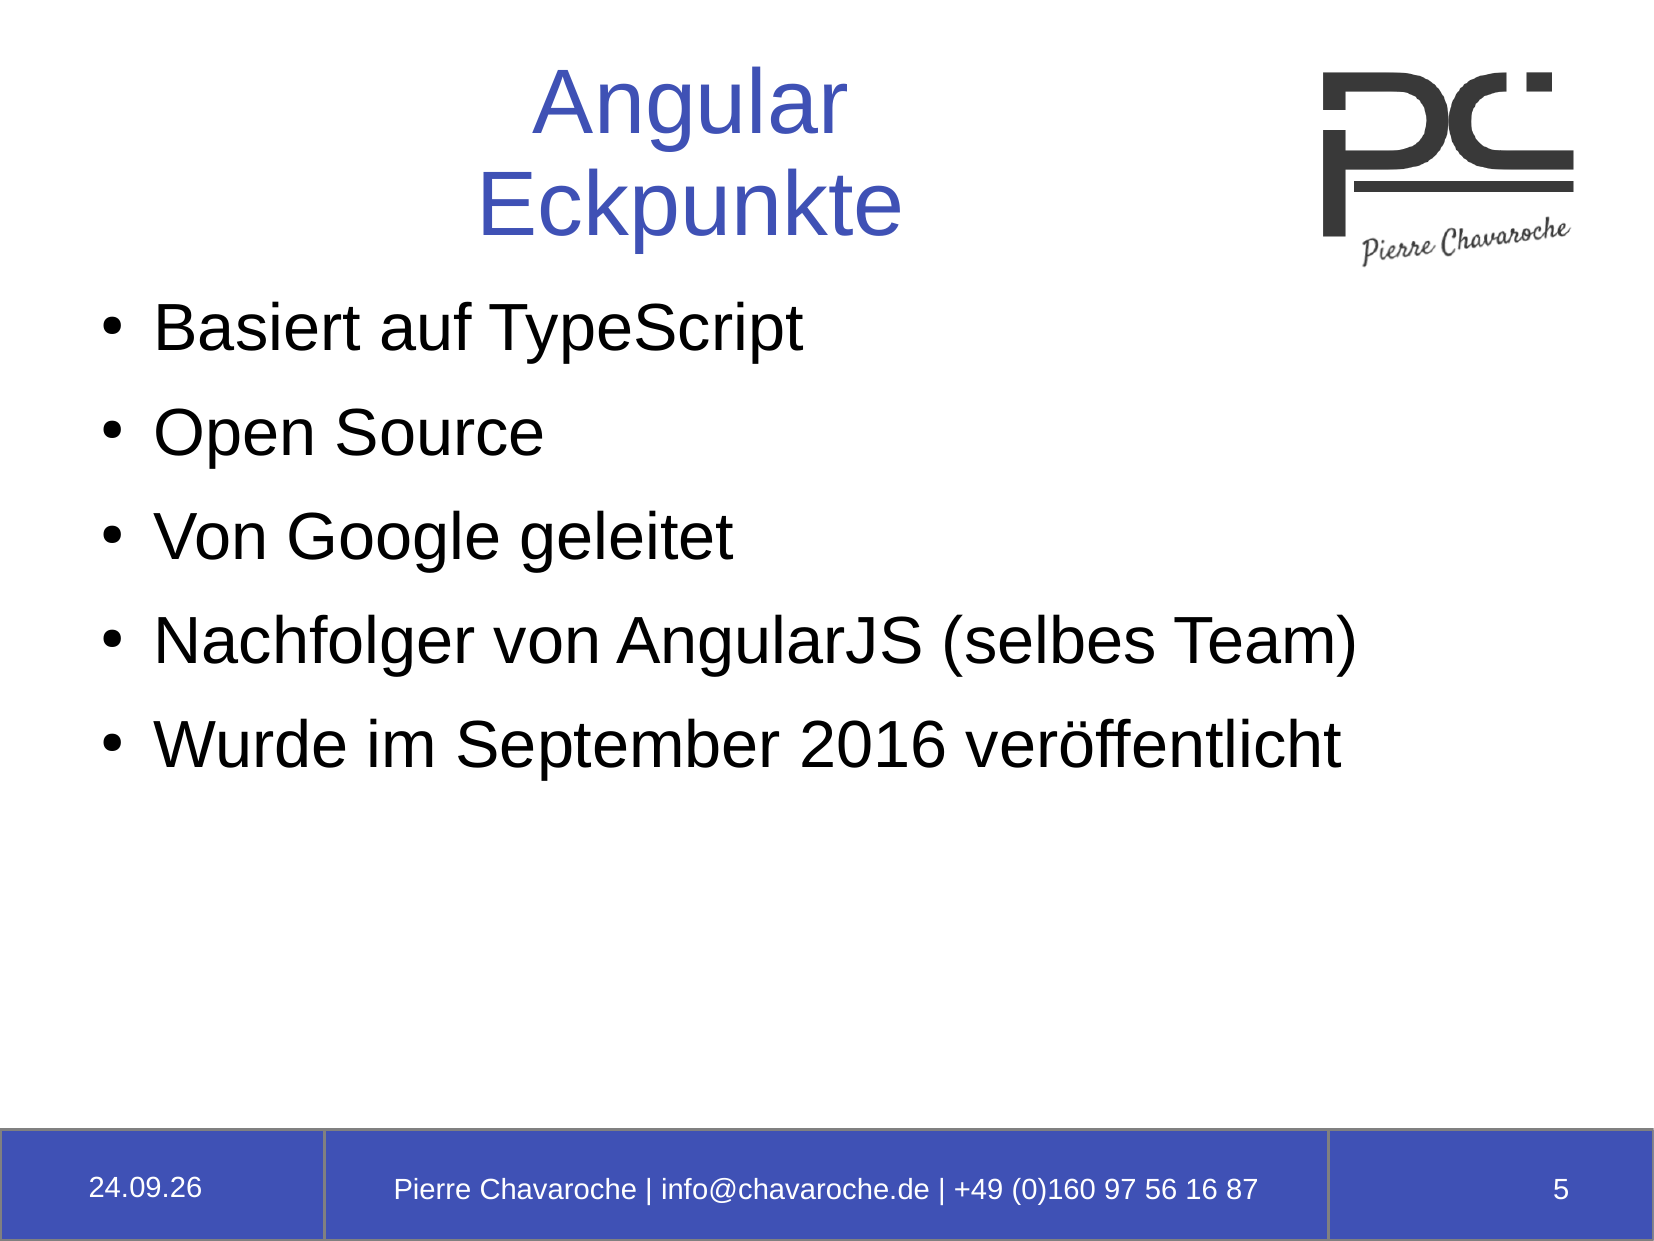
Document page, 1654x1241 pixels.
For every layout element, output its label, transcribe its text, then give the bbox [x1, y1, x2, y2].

picture [1307, 29, 1589, 311]
title Angular Eckpunkte [82, 49, 1300, 257]
list Basiert auf TypeScript Open Source Von Google geleitet Nachfolger von AngularJS (selbes Team) Wurde im September 2016 veröffentlicht [82, 290, 1571, 1109]
